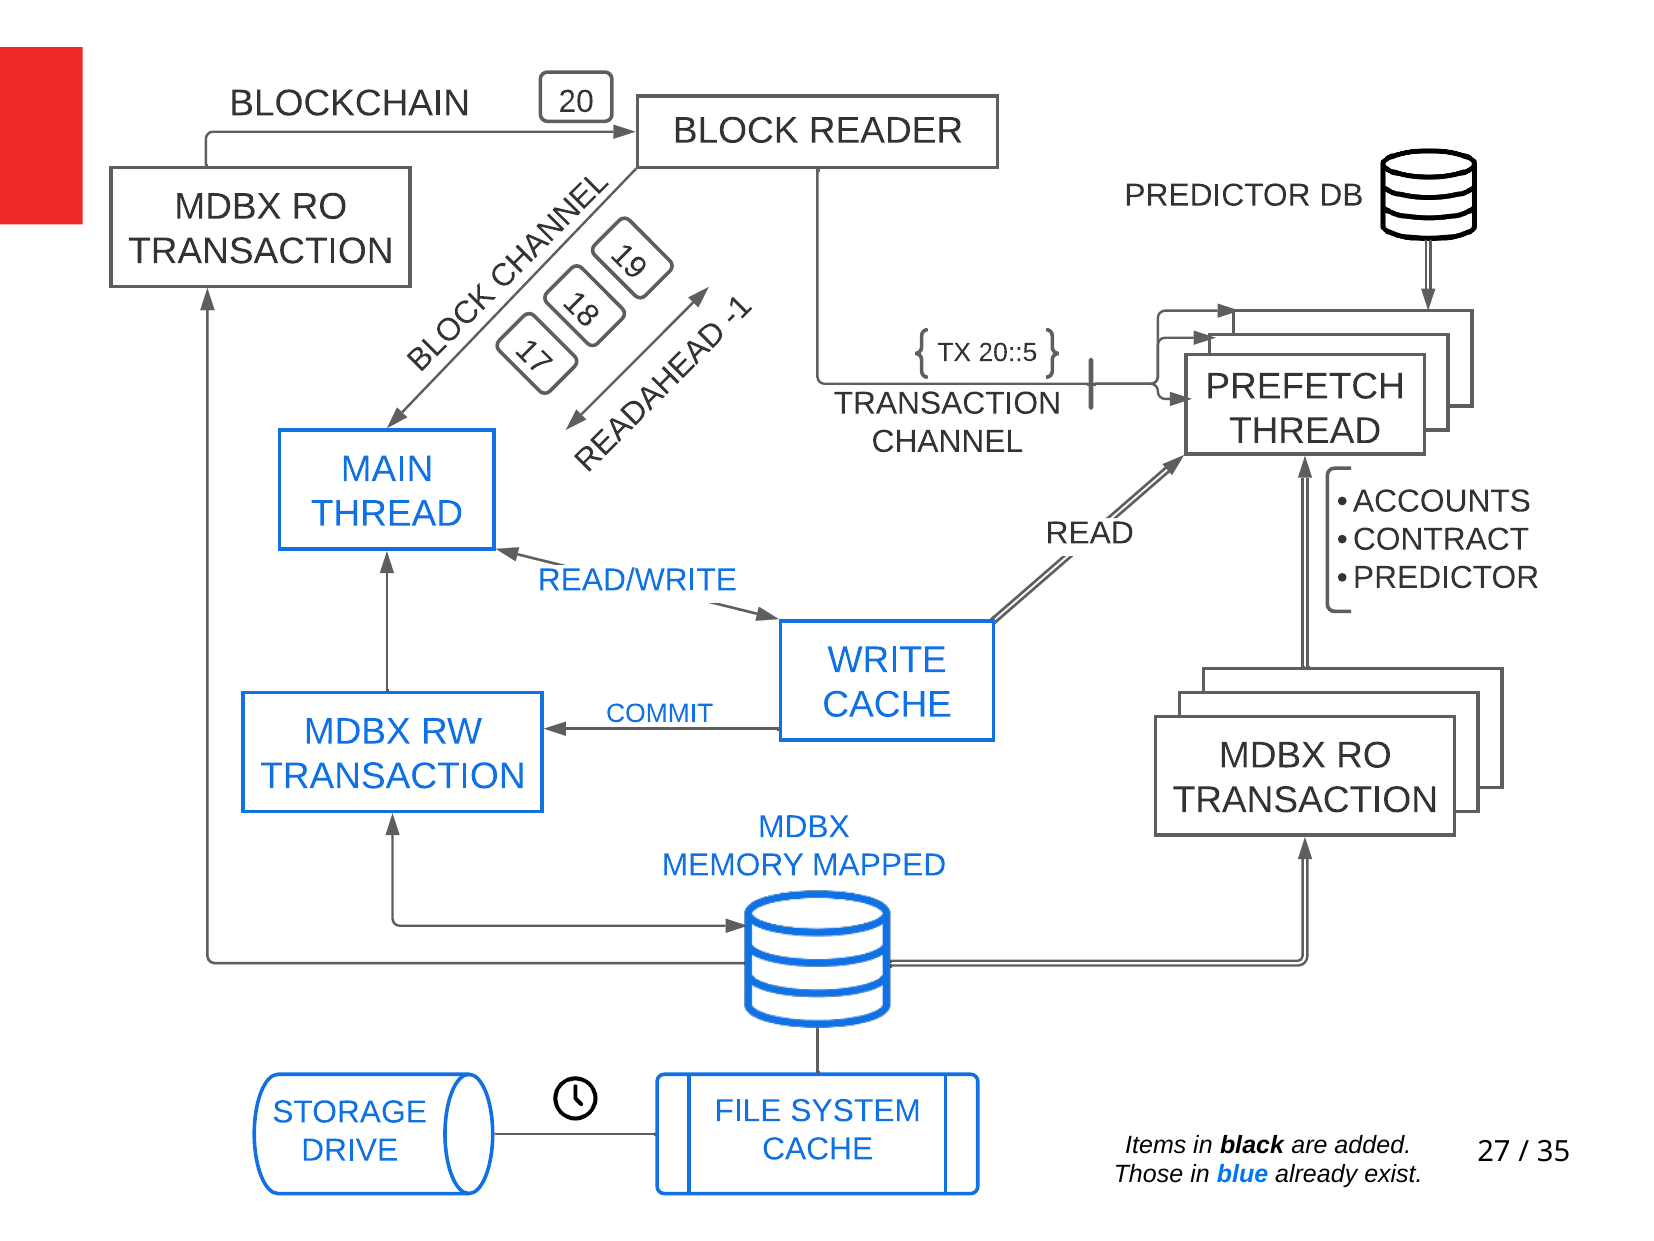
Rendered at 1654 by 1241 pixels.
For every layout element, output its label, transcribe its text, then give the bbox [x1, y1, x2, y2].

text_box Items in black are added. Those in blue already exist. [1070, 1111, 1467, 1208]
picture [86, 47, 1591, 1219]
